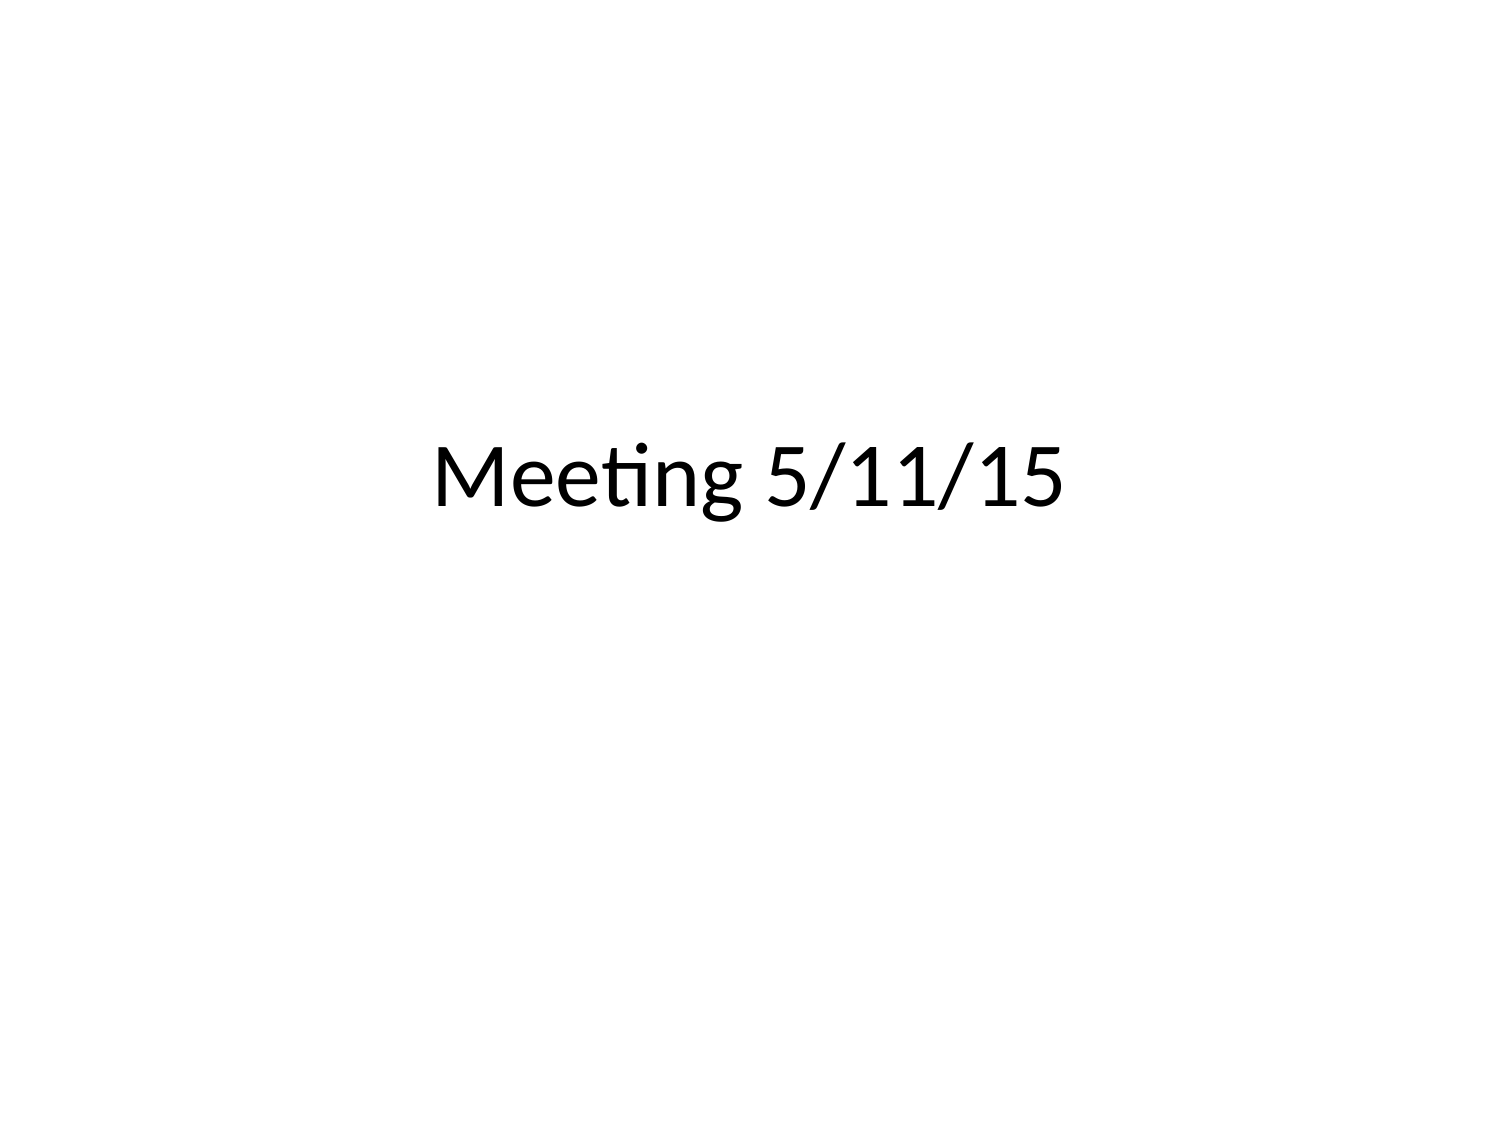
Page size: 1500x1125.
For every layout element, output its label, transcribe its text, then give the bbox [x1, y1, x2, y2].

title Meeting 5/11/15 [112, 349, 1388, 591]
